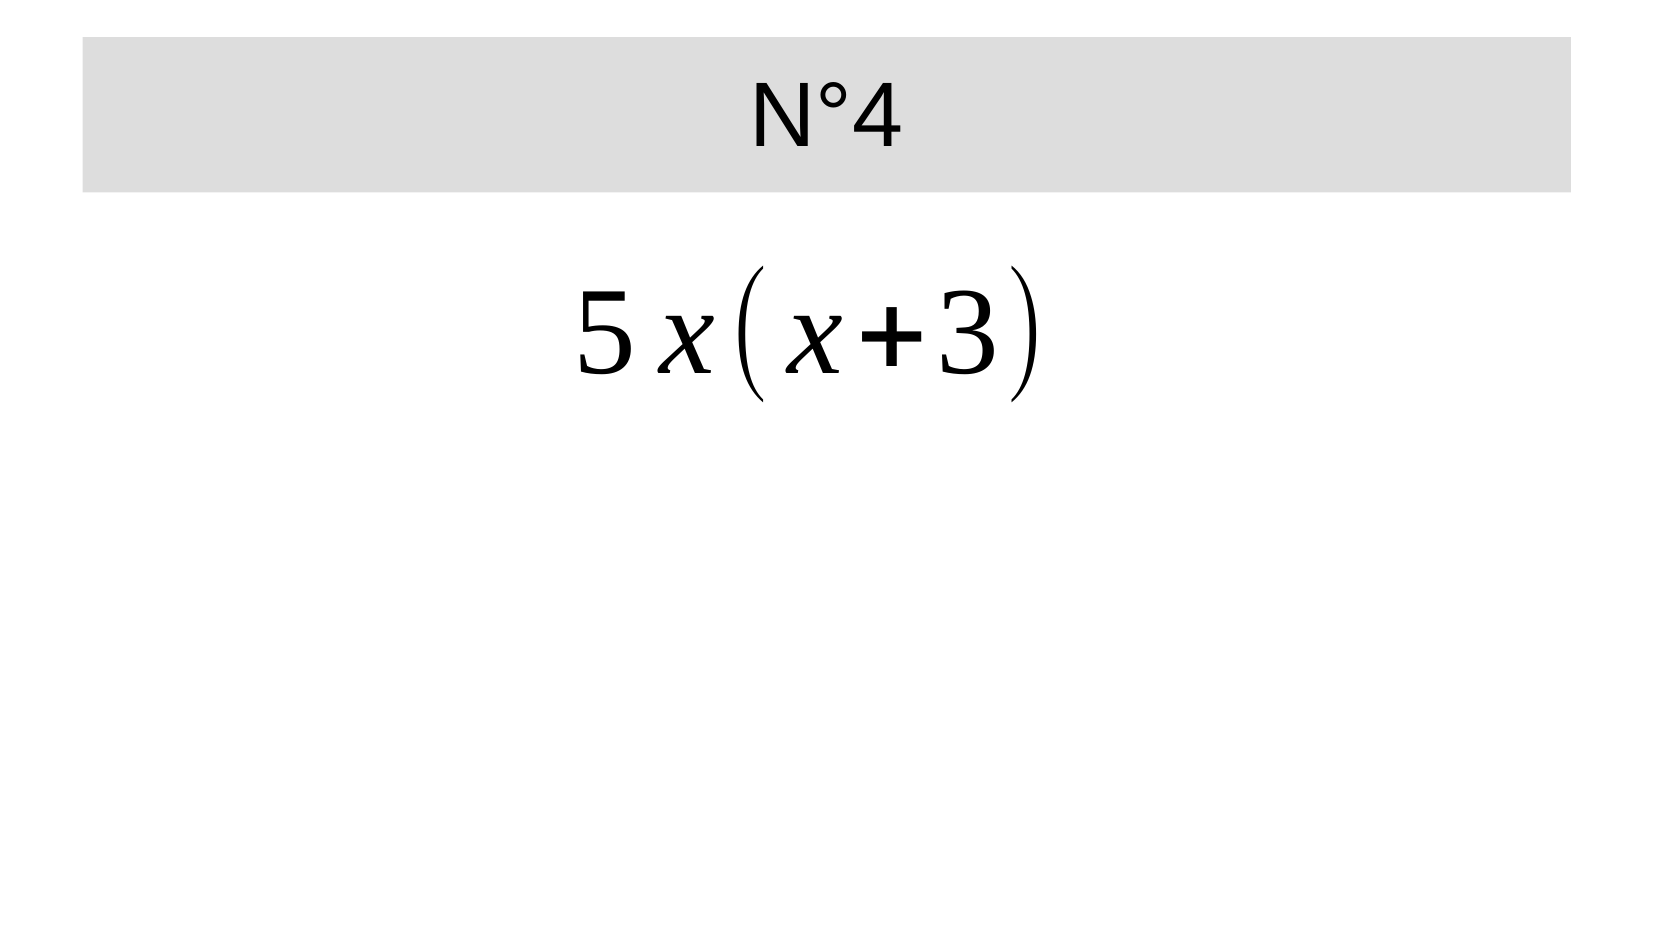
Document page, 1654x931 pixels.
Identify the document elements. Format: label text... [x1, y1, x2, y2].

title N°4 [82, 37, 1571, 193]
chart [566, 259, 1054, 410]
